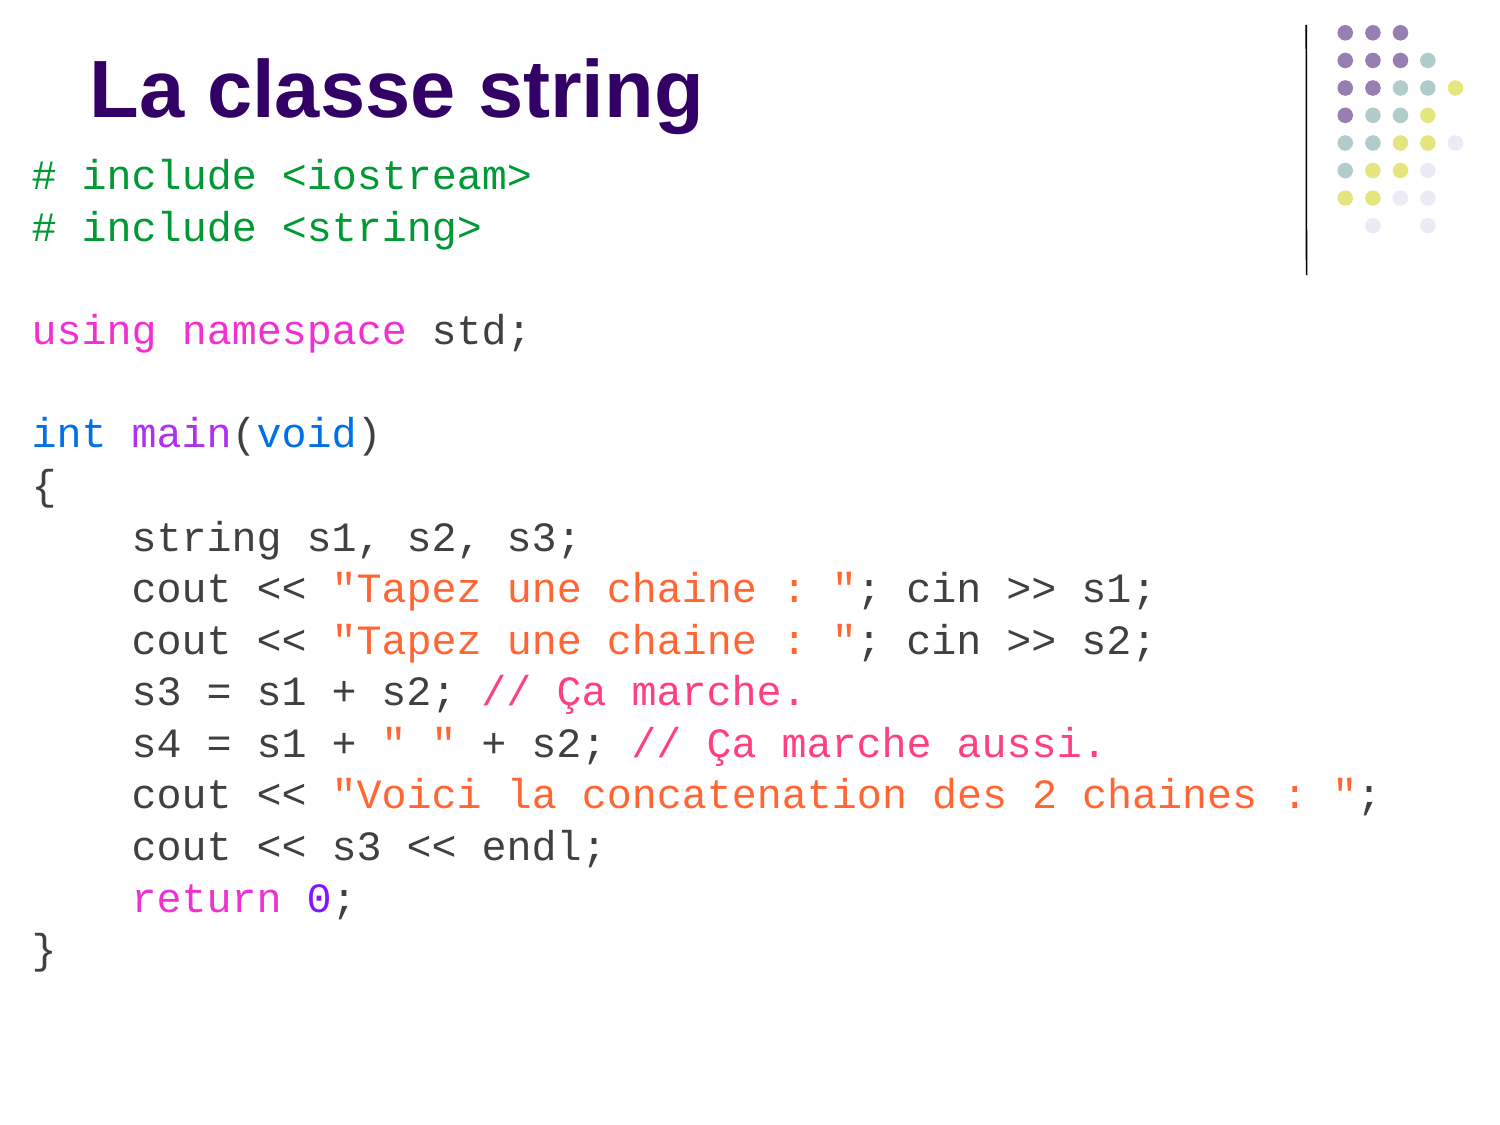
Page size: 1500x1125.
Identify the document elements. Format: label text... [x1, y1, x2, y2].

title La classe string [74, 16, 1308, 142]
list # include <iostream> # include <string> using namespace std; int main(void) { string s1, s2, s3; cout << "Tapez une chaine : "; cin >> s1; cout << "Tapez une chaine : "; cin >> s2; s3 = s1 + s2; // Ça marche. s4 = s1 + " " + s2; // Ça marche aussi. cout << "Voici la concatenation des 2 chaines : "; cout << s3 << endl; return 0; } [13, 154, 1500, 1088]
